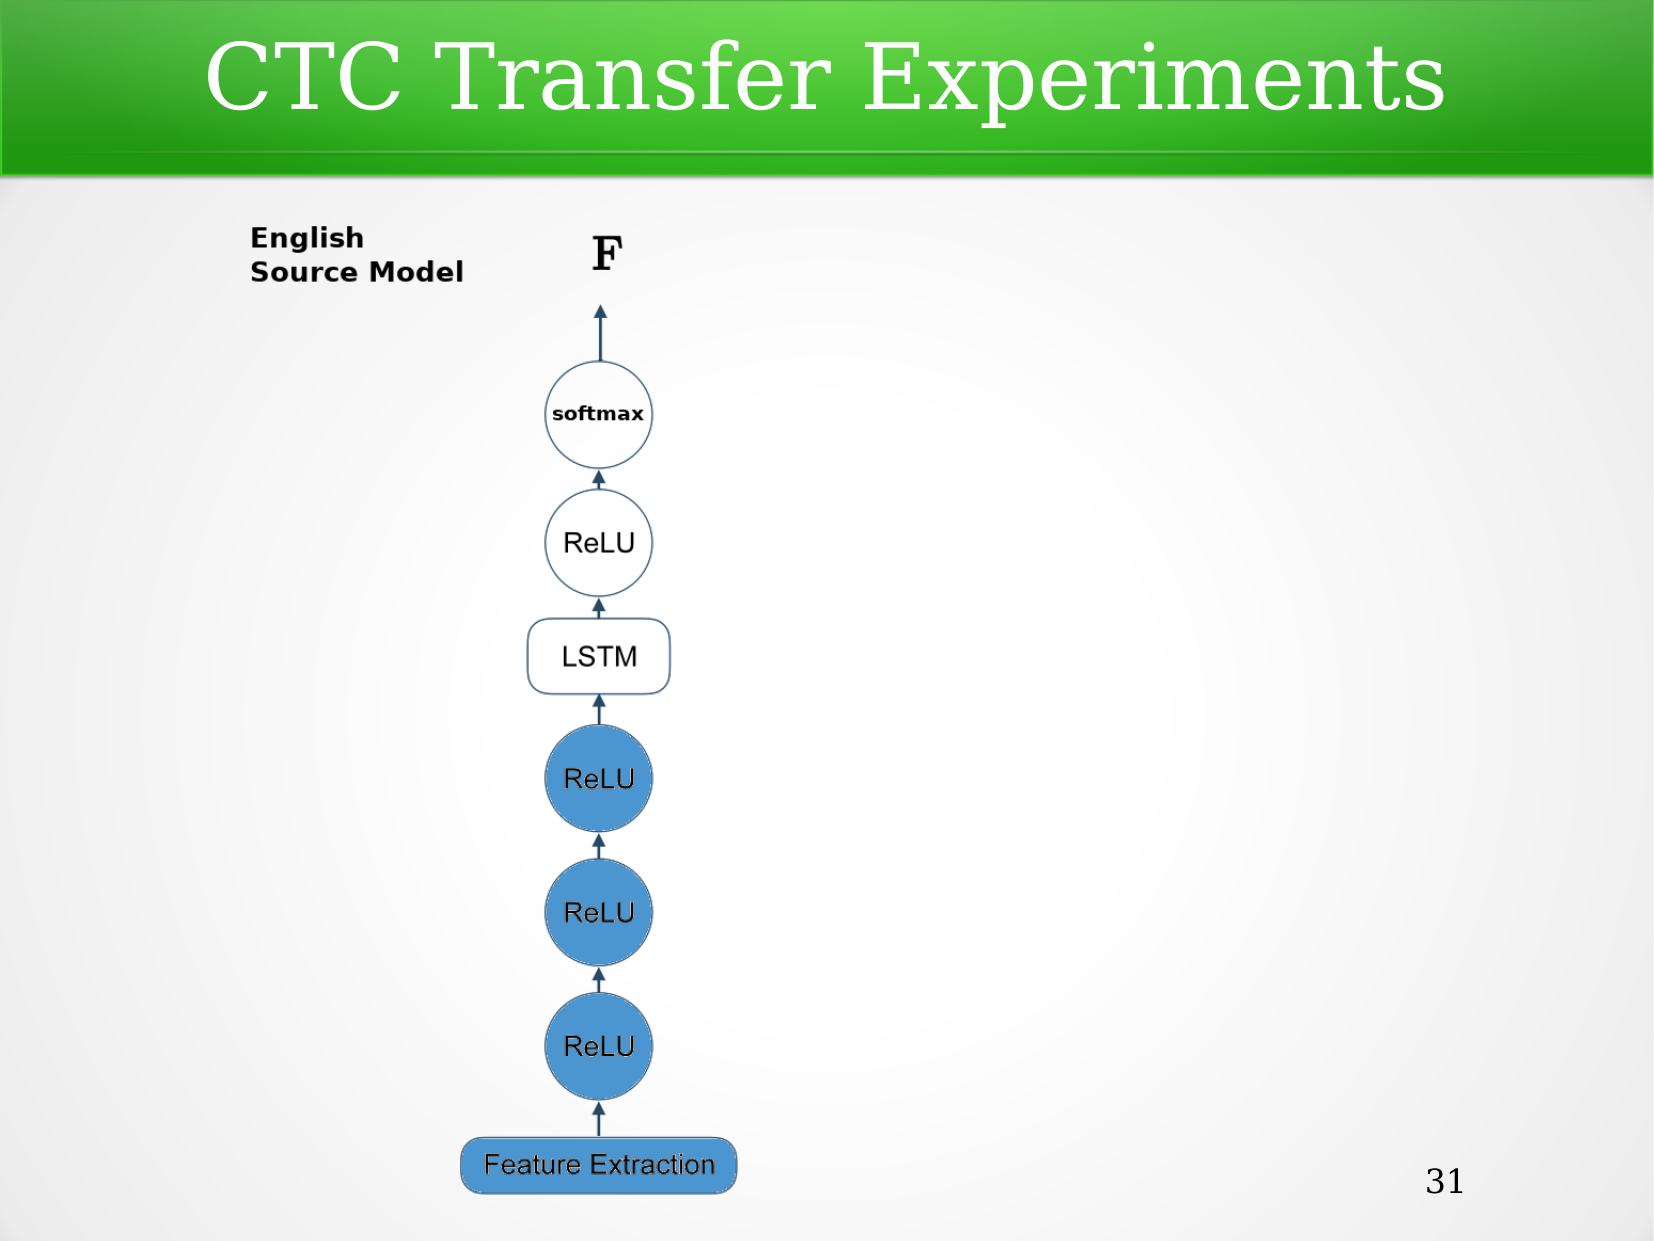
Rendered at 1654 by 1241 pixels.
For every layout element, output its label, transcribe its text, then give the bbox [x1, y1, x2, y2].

title CTC Transfer Experiments [82, 11, 1571, 154]
picture [0, 0, 1654, 1241]
